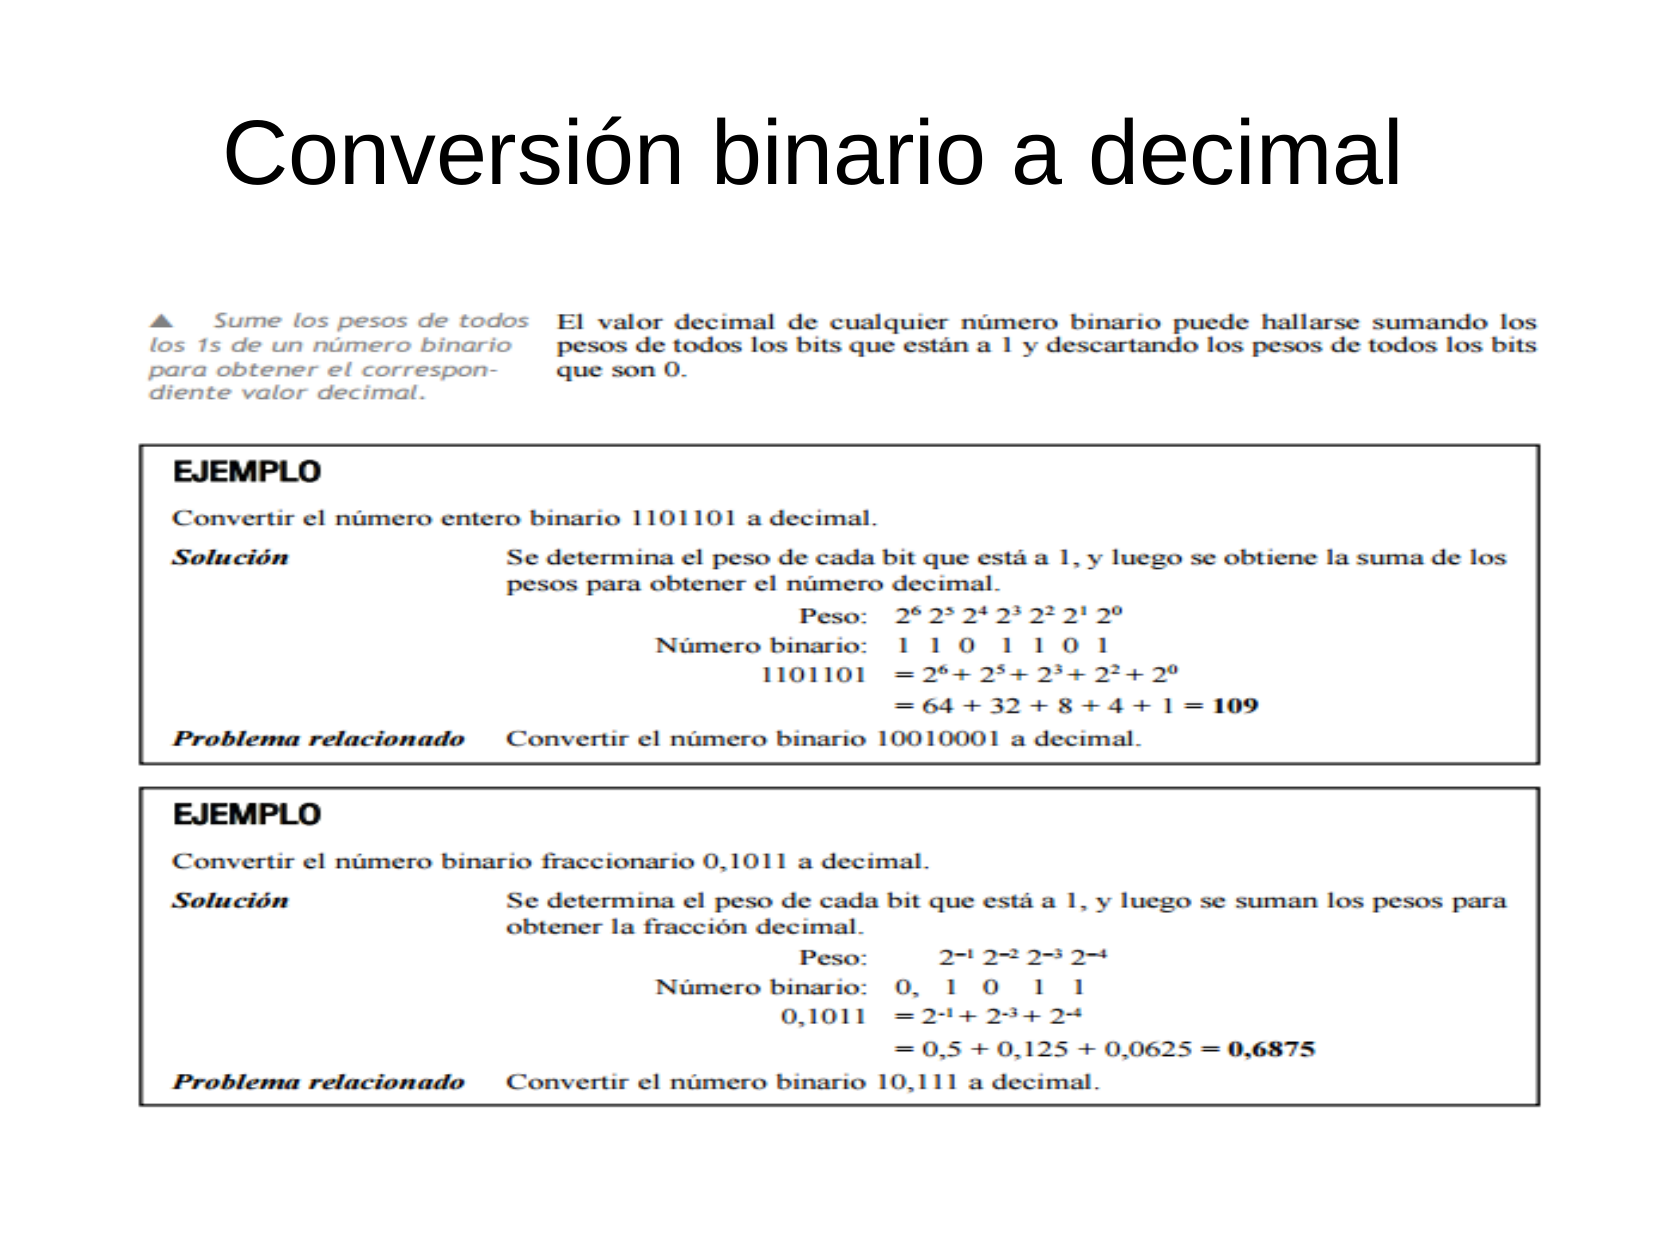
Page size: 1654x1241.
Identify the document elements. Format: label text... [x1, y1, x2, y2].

picture [118, 295, 1565, 1123]
title Conversión binario a decimal [82, 49, 1571, 257]
